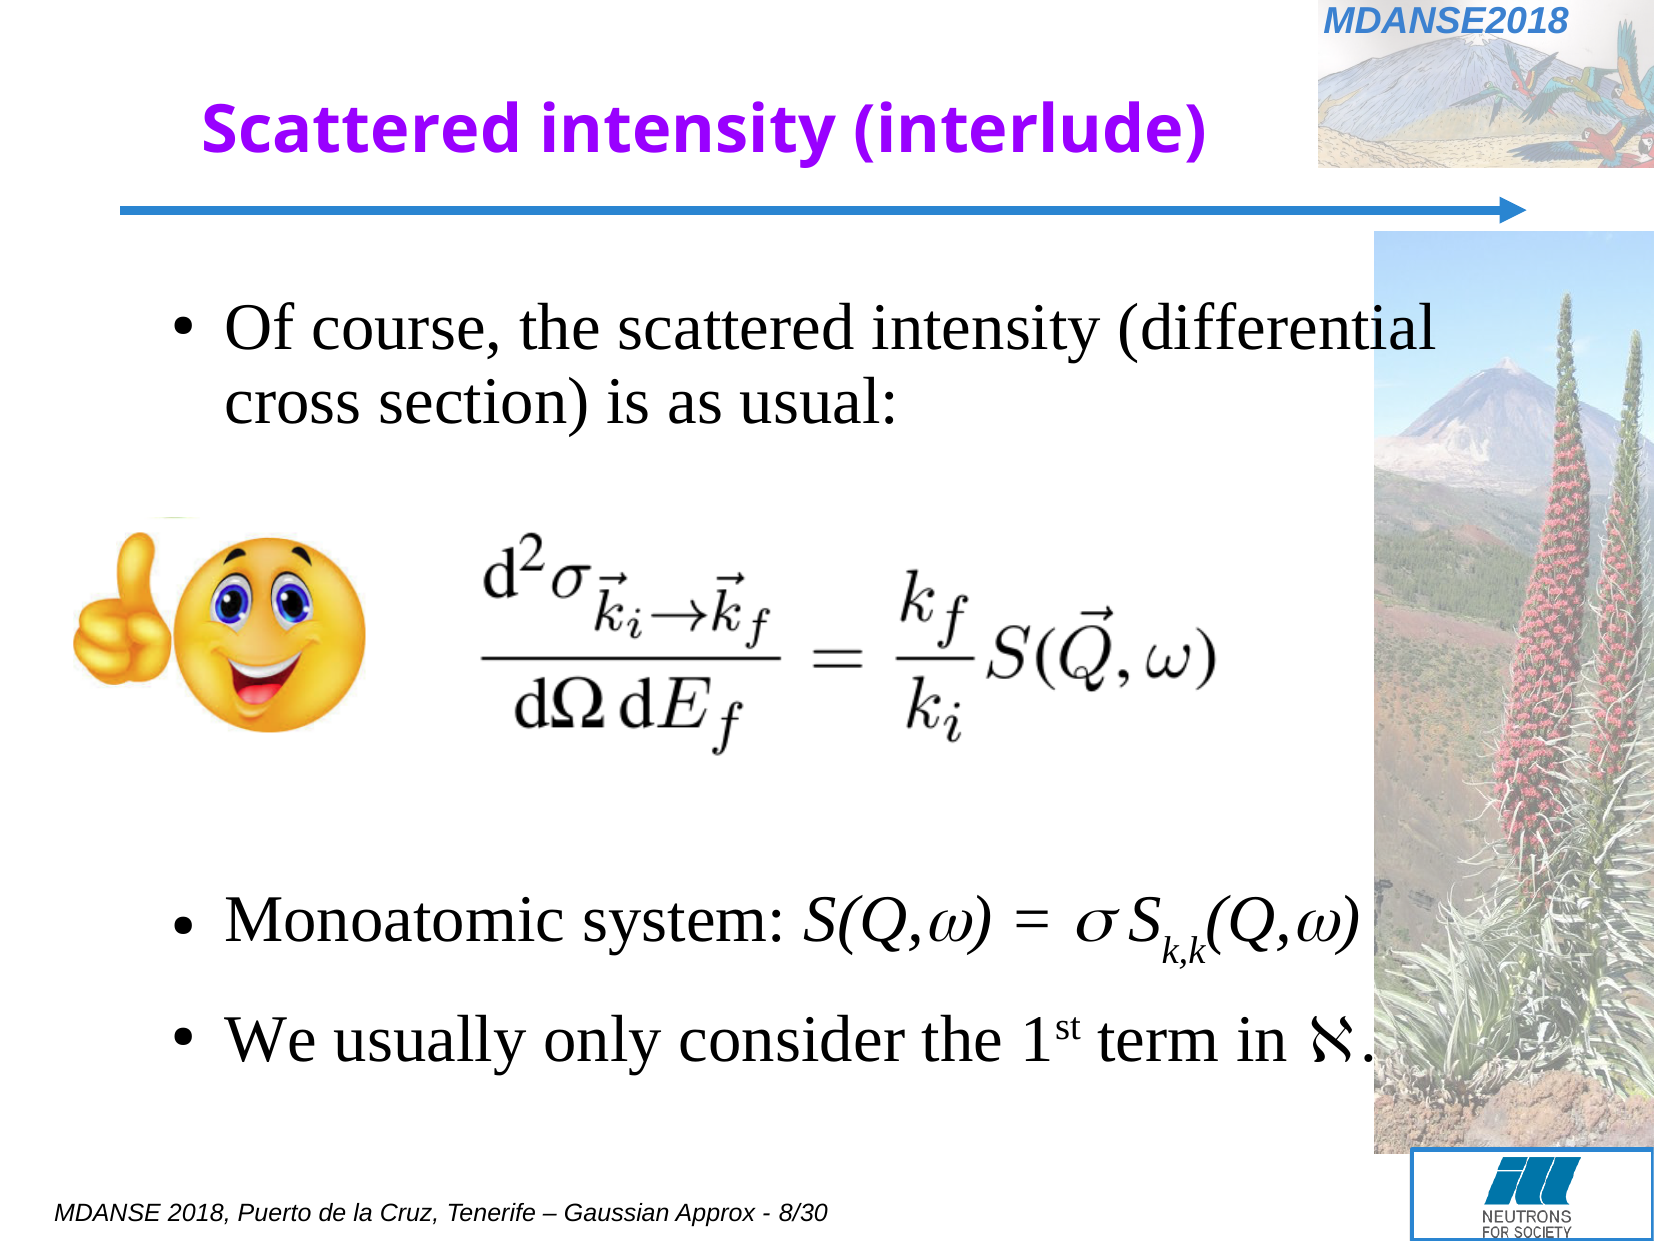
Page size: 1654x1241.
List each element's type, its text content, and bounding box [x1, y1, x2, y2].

picture [69, 517, 371, 738]
picture [1479, 1153, 1583, 1241]
picture [448, 505, 1221, 784]
list Of course, the scattered intensity (differential cross section) is as usual: Monoatomic system: S(Q,w) = s Sk,k(Q,w) We usually only consider the 1st term in À. [82, 290, 1571, 1201]
title Scattered intensity (interlude) [82, 49, 1328, 203]
